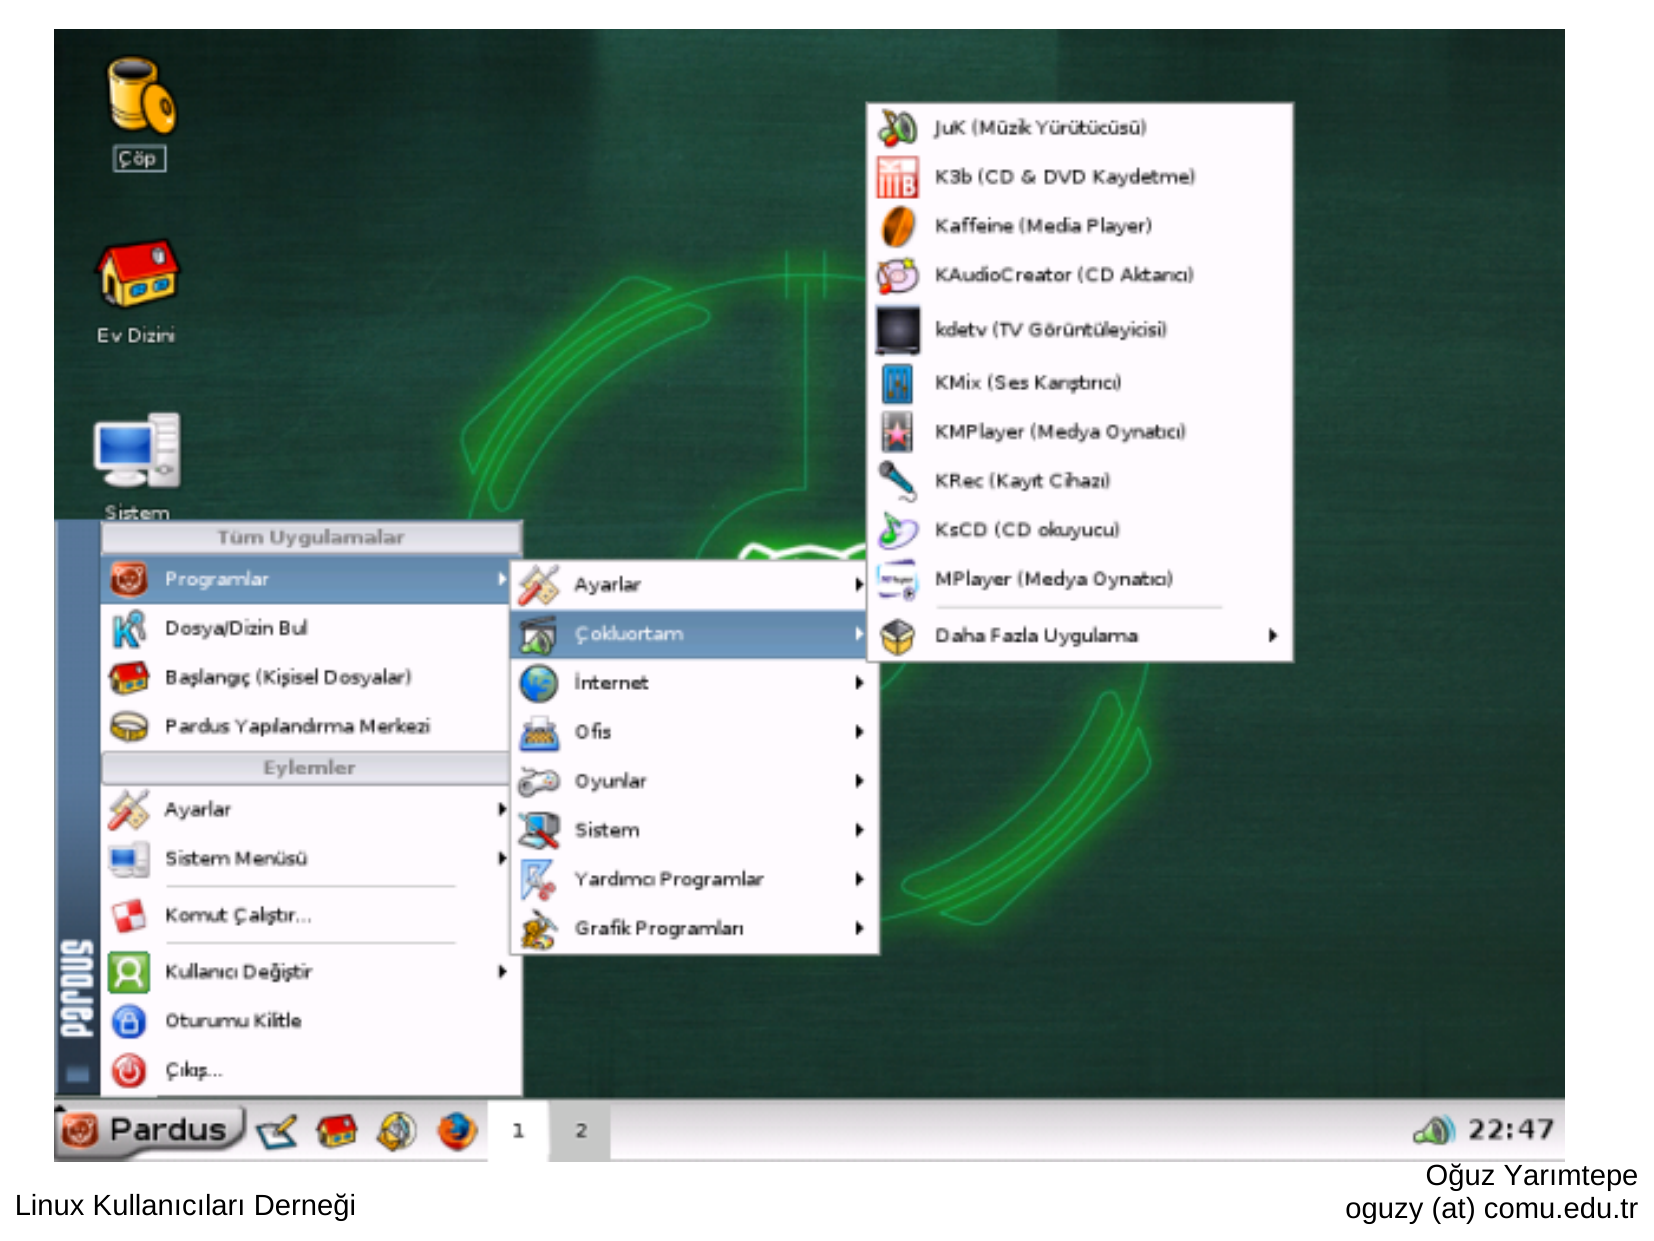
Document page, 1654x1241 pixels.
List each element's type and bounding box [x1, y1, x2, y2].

picture [54, 29, 1565, 1162]
